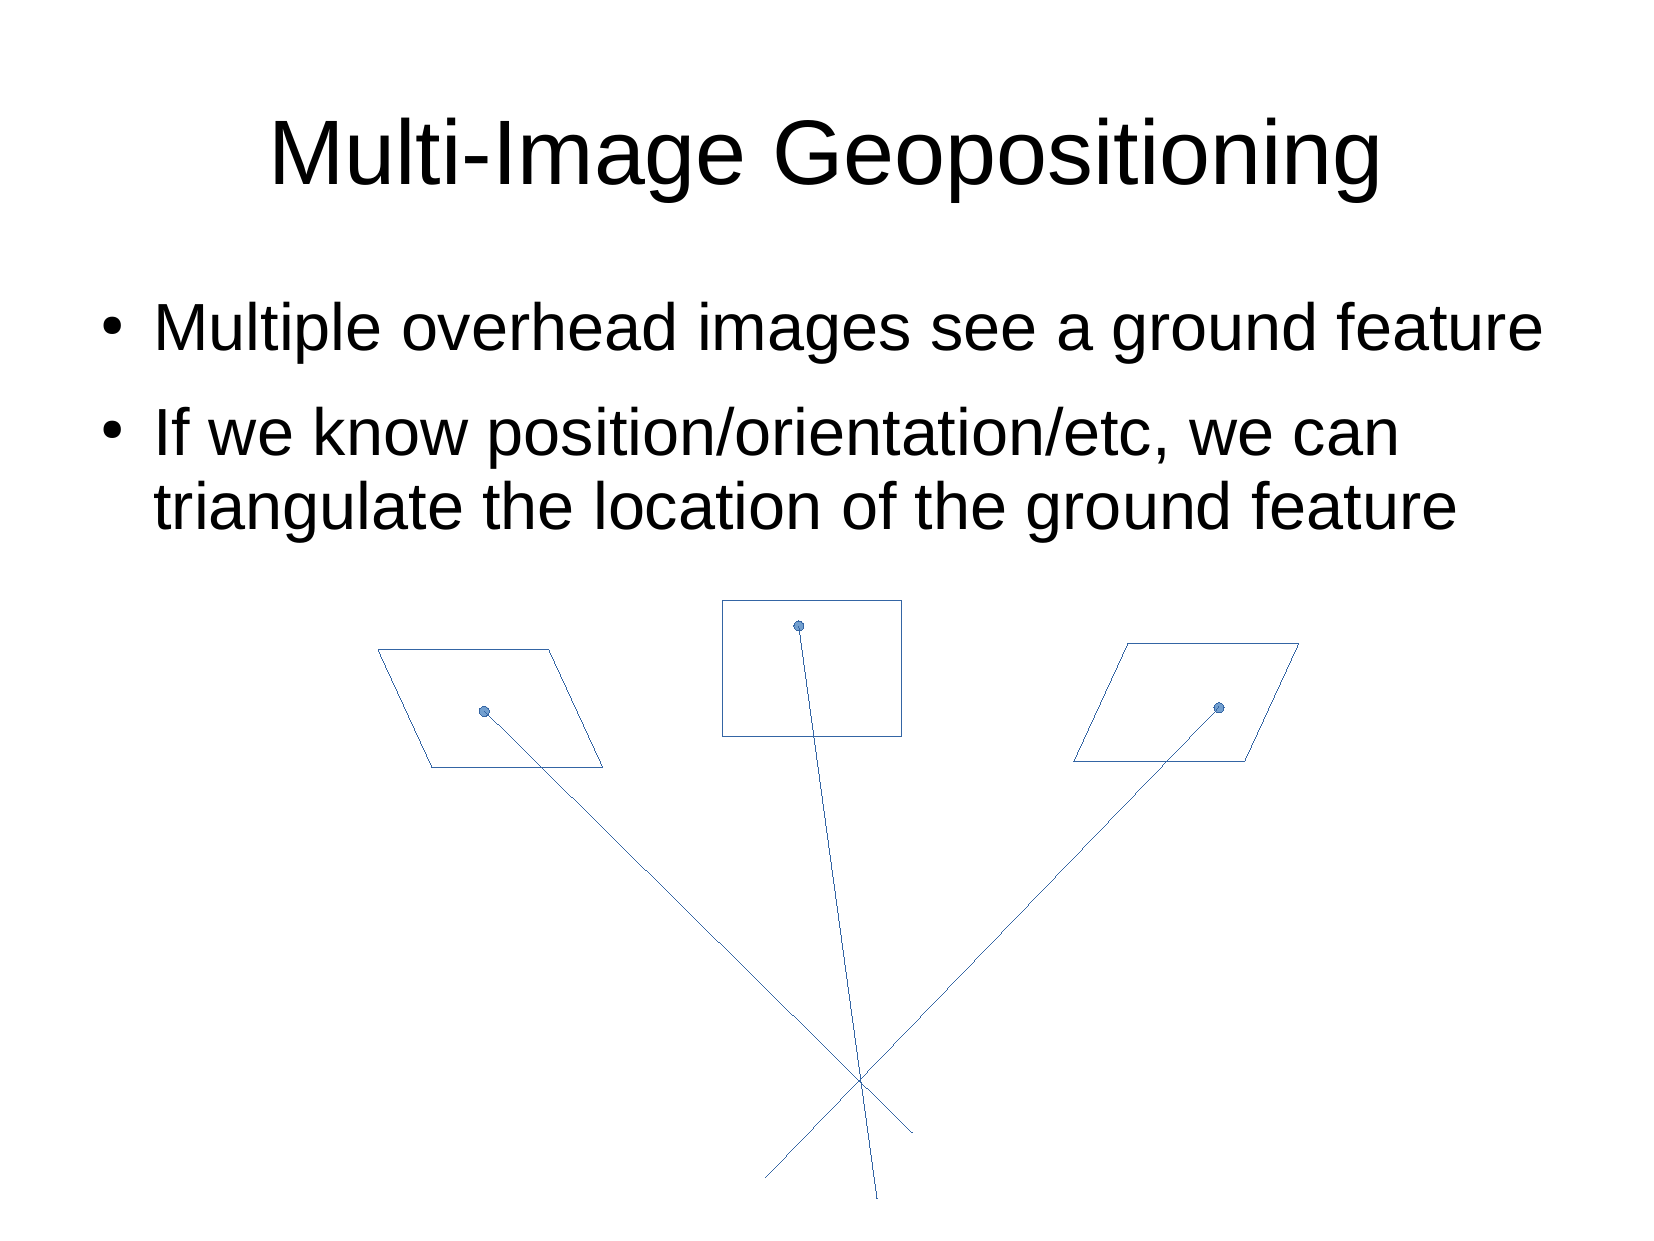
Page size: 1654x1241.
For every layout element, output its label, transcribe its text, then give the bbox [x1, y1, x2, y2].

list Multiple overhead images see a ground feature If we know position/orientation/etc, we can triangulate the location of the ground feature [82, 290, 1571, 601]
text_box [479, 706, 490, 717]
text_box [793, 620, 804, 631]
title Multi-Image Geopositioning [82, 49, 1571, 257]
text_box [1213, 702, 1225, 713]
